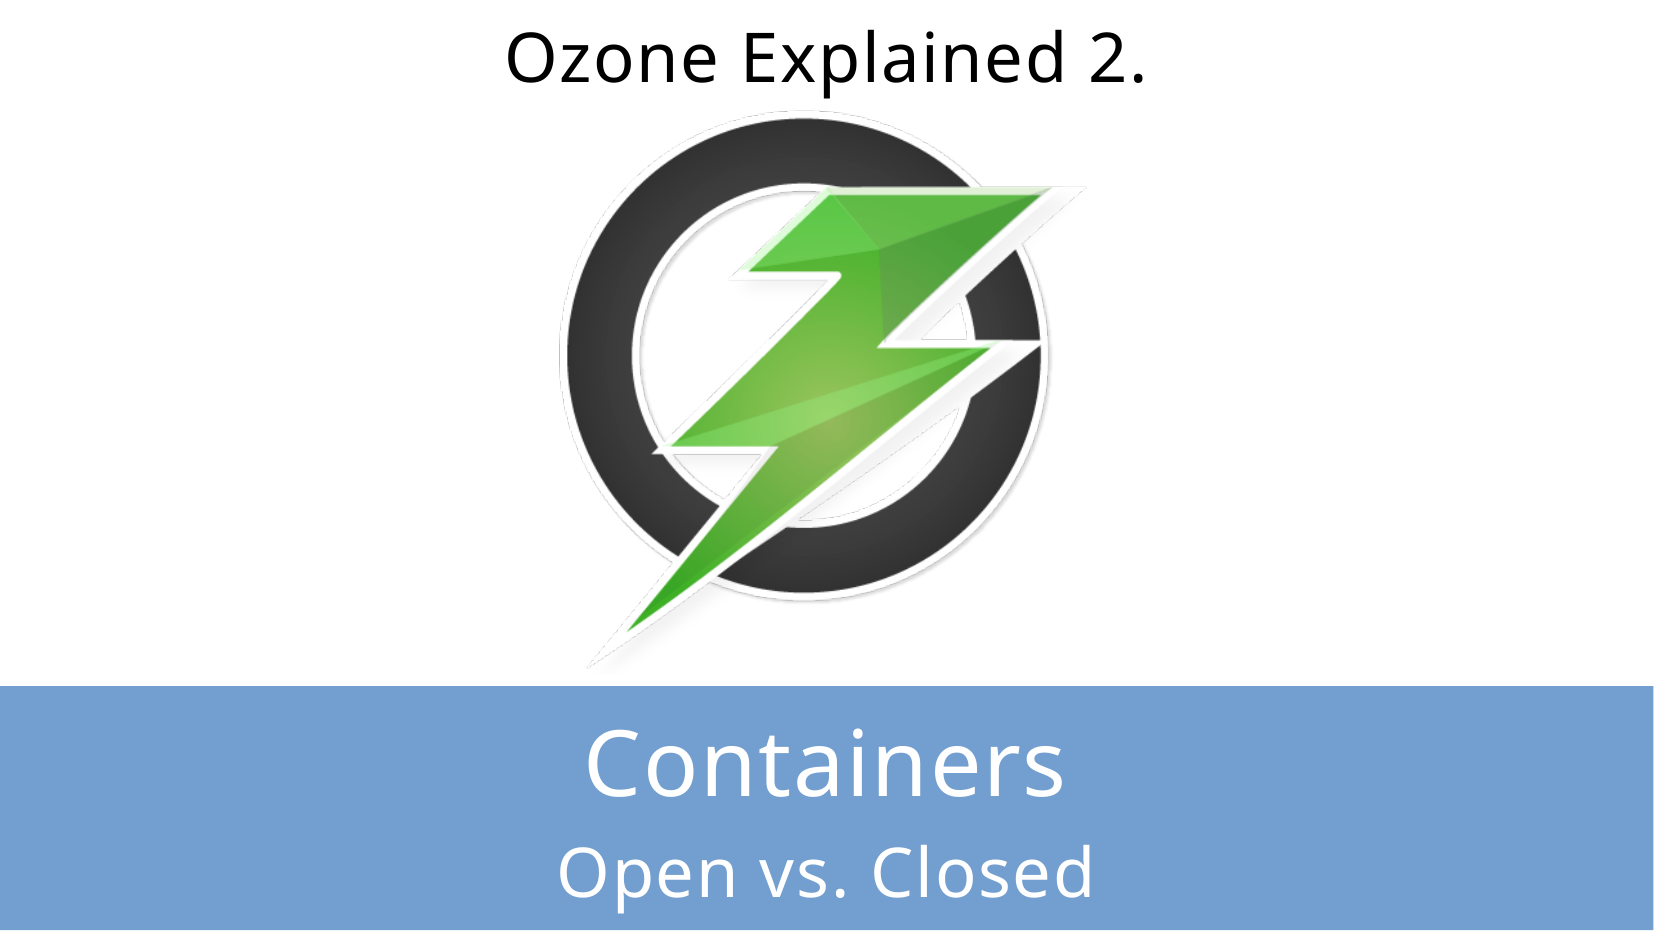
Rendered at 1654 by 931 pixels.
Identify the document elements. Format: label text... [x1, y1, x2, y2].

picture [552, 100, 1094, 675]
title Containers Open vs. Closed [0, 686, 1654, 931]
title Ozone Explained 2. [0, 8, 1654, 105]
